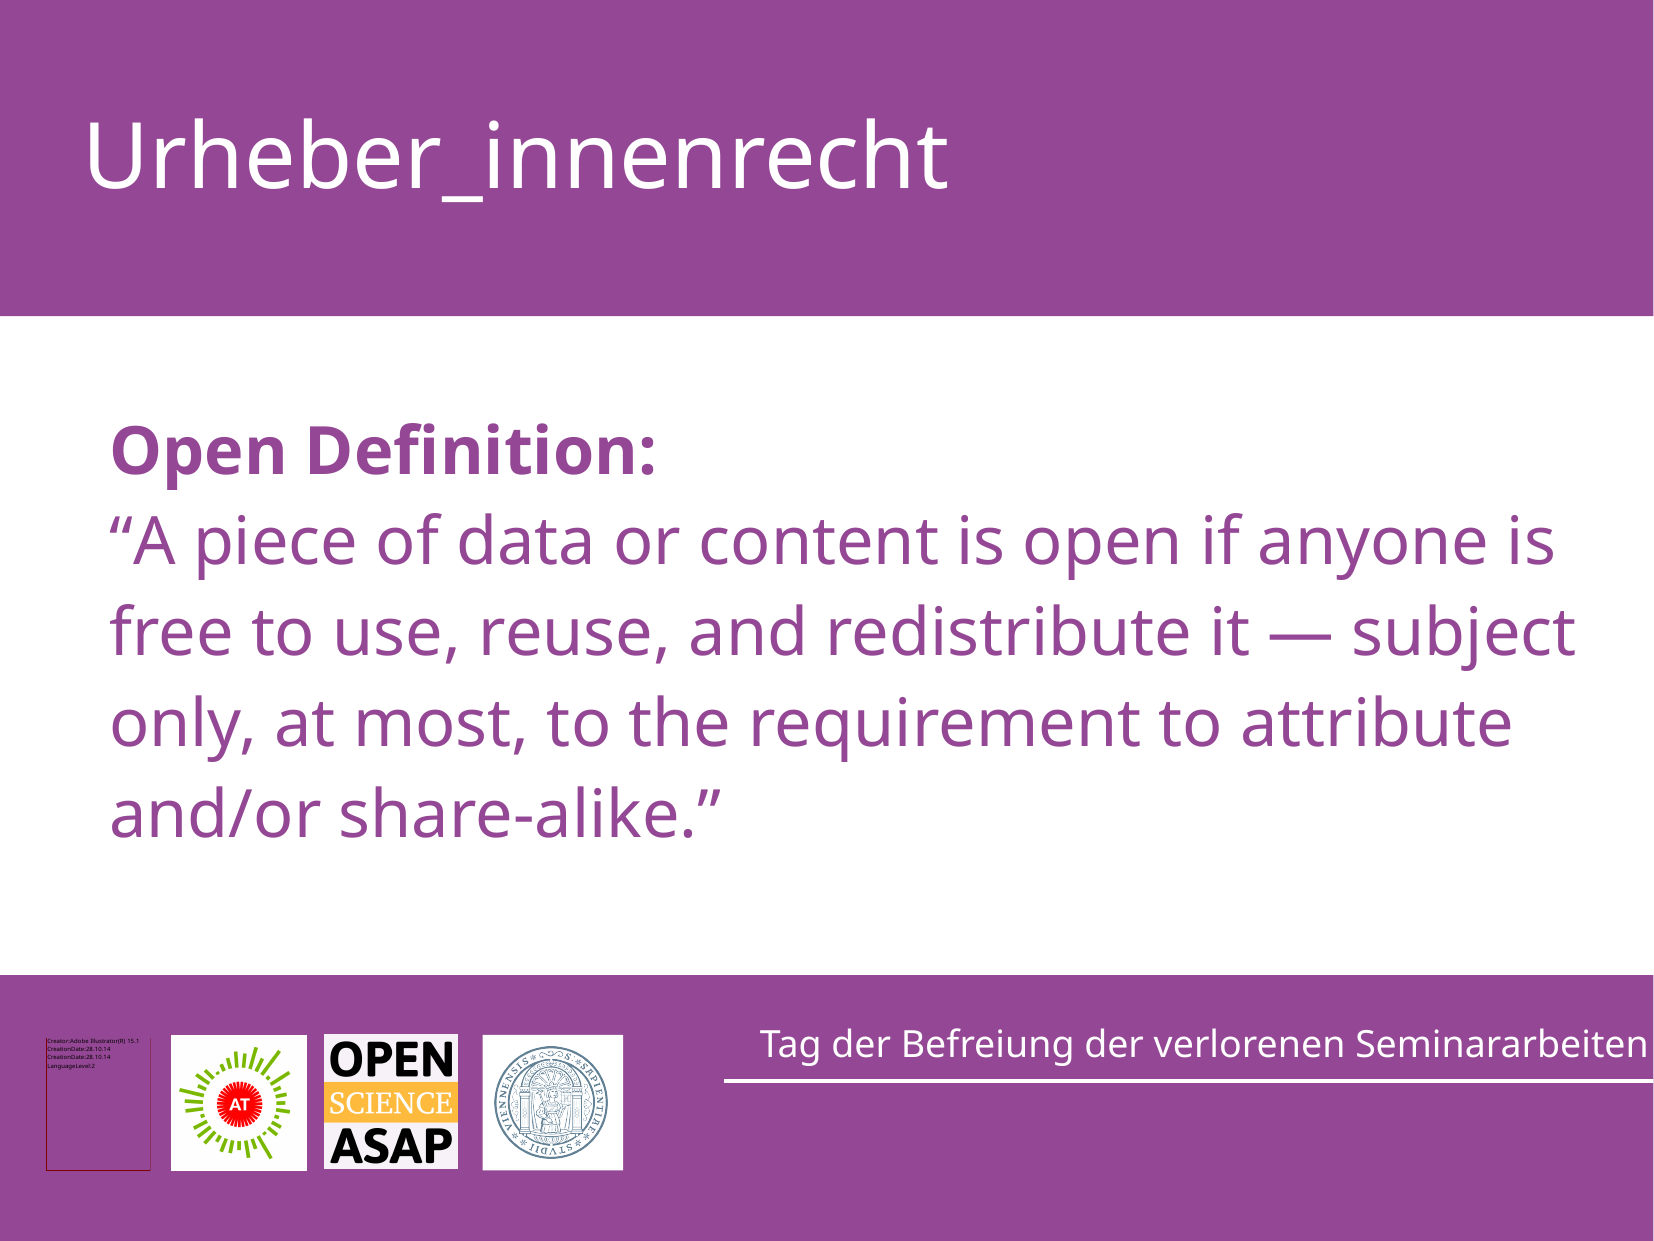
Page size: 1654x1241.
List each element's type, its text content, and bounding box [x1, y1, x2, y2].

picture [494, 1046, 608, 1159]
picture [324, 1034, 458, 1169]
title Urheber_innenrecht [82, 49, 1571, 257]
text_box Open Definition: “A piece of data or content is open if anyone is free to use, reuse, and redistribute it — subject only, at most, to the requirement to attribute and/or share-alike.” [94, 395, 1595, 786]
picture [171, 1035, 307, 1171]
text_box Tag der Befreiung der verlorenen Seminararbeiten [745, 1010, 1631, 1068]
picture [45, 1039, 151, 1171]
text_box [0, 0, 1654, 1241]
